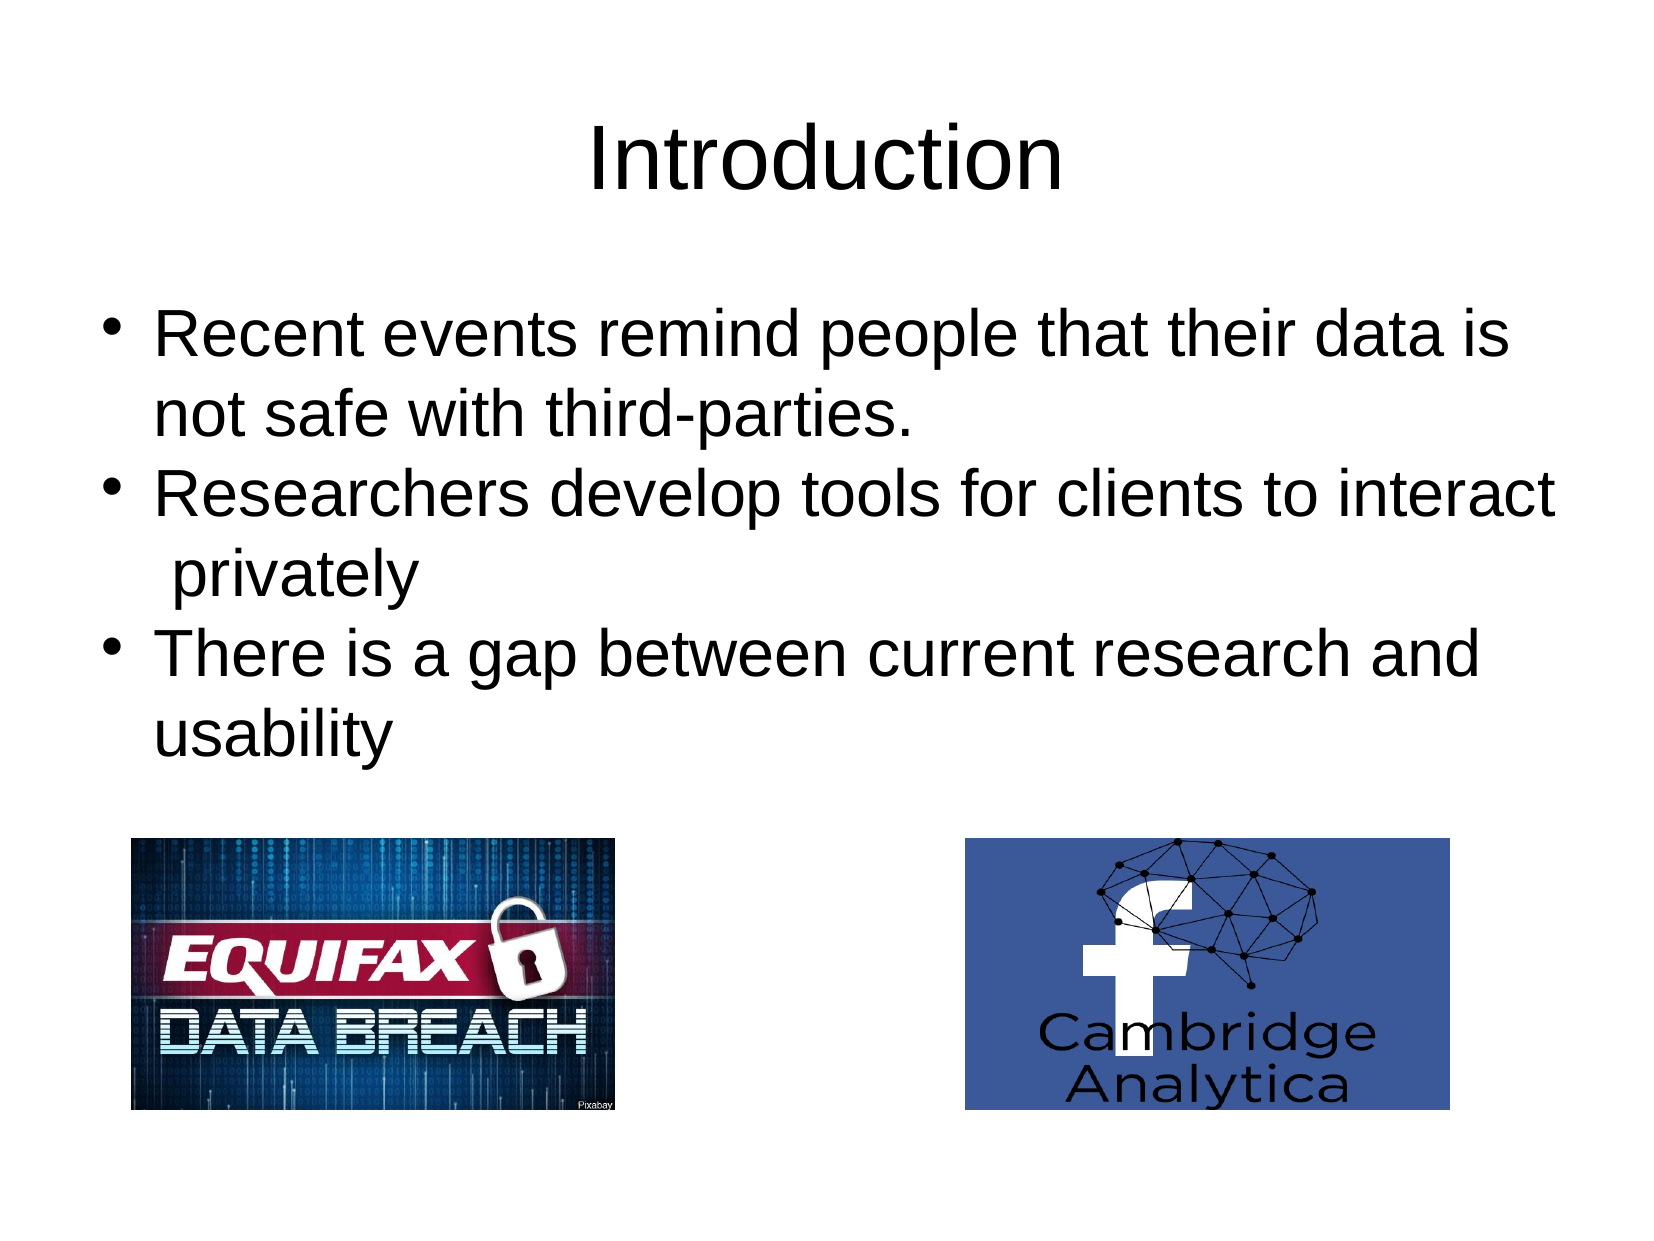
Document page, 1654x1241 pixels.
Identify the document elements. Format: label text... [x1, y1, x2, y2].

picture [965, 838, 1450, 1110]
text_box Recent events remind people that their data is not safe with third-parties. Researchers develop tools for clients to interact privately There is a gap between current research and usability [82, 290, 1571, 1010]
text_box Introduction [82, 49, 1571, 257]
picture [131, 838, 615, 1110]
